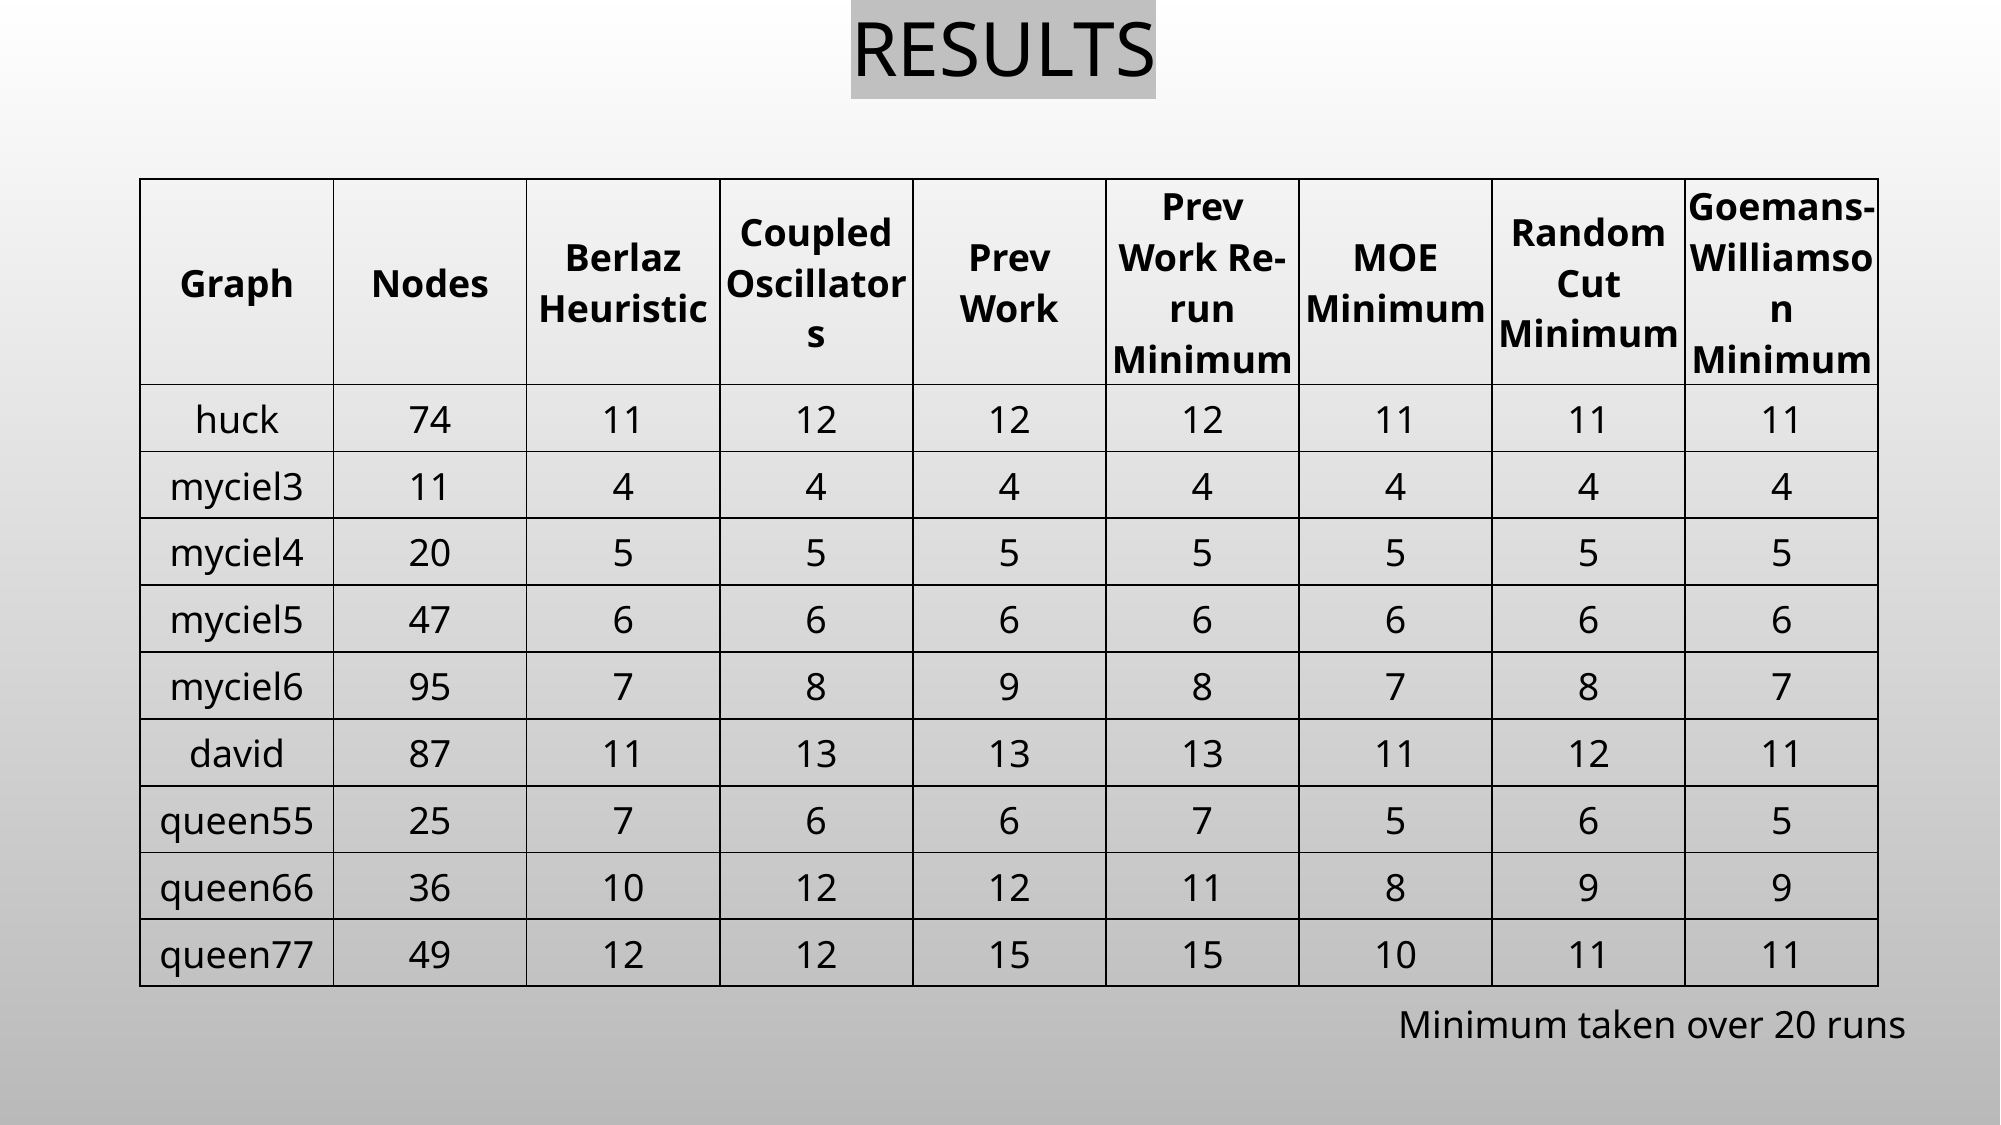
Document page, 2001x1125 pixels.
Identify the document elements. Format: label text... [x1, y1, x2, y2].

table_cell 6 [1686, 586, 1877, 651]
table_cell 9 [1493, 853, 1684, 918]
table_cell 95 [334, 653, 526, 718]
table_header Prev Work Re-run Minimum [1107, 180, 1298, 384]
table_header MOE Minimum [1300, 180, 1491, 384]
table_cell 10 [527, 853, 719, 918]
table_cell 7 [1300, 653, 1491, 718]
table_cell 7 [527, 787, 719, 852]
table_cell 4 [1107, 452, 1298, 517]
title RESULTS [140, 0, 1868, 101]
table_cell 9 [1686, 853, 1877, 918]
table_cell 6 [1493, 787, 1684, 852]
table_cell 11 [1493, 385, 1684, 451]
table_cell 5 [1300, 519, 1491, 584]
table_cell 13 [914, 720, 1105, 785]
table_cell 25 [334, 787, 526, 852]
table_cell 6 [527, 586, 719, 651]
table_cell queen77 [141, 920, 333, 985]
table_cell 8 [1493, 653, 1684, 718]
table_cell 5 [721, 519, 912, 584]
table_cell 36 [334, 853, 526, 918]
table_header Goemans-Williamson Minimum [1686, 180, 1877, 384]
table_header Graph [141, 180, 333, 384]
table_cell 4 [914, 452, 1105, 517]
table_cell myciel6 [141, 653, 333, 718]
table_cell 15 [1107, 920, 1298, 985]
table_cell 49 [334, 920, 526, 985]
table_cell 8 [1107, 653, 1298, 718]
table_cell 5 [1107, 519, 1298, 584]
table_cell 11 [1300, 385, 1491, 451]
table_cell 20 [334, 519, 526, 584]
table_cell 12 [914, 853, 1105, 918]
table_cell 7 [1686, 653, 1877, 718]
table_cell 5 [1493, 519, 1684, 584]
table_cell 8 [1300, 853, 1491, 918]
table_cell 74 [334, 385, 526, 451]
table_header Nodes [334, 180, 526, 384]
table_cell 4 [1686, 452, 1877, 517]
table_cell 12 [527, 920, 719, 985]
table_cell 6 [1300, 586, 1491, 651]
table_cell 4 [1493, 452, 1684, 517]
table_cell 6 [914, 787, 1105, 852]
table_cell 87 [334, 720, 526, 785]
table_cell myciel3 [141, 452, 333, 517]
table_cell 13 [1107, 720, 1298, 785]
table_cell 11 [1686, 720, 1877, 785]
table_cell 8 [721, 653, 912, 718]
table_cell 5 [527, 519, 719, 584]
table_cell 7 [527, 653, 719, 718]
table_cell 12 [1107, 385, 1298, 451]
table_cell 11 [527, 385, 719, 451]
table_cell 6 [914, 586, 1105, 651]
table_cell 12 [1493, 720, 1684, 785]
table_cell 4 [1300, 452, 1491, 517]
table_cell 11 [1300, 720, 1491, 785]
table_cell 5 [1686, 519, 1877, 584]
table_cell huck [141, 385, 333, 451]
table_cell 13 [721, 720, 912, 785]
table_cell myciel5 [141, 586, 333, 651]
table_cell 15 [914, 920, 1105, 985]
table_cell 12 [914, 385, 1105, 451]
table_cell 5 [1300, 787, 1491, 852]
table_cell 12 [721, 385, 912, 451]
table_cell 11 [1686, 385, 1877, 451]
table_cell 6 [1493, 586, 1684, 651]
table_header Random Cut Minimum [1493, 180, 1684, 384]
table_cell 4 [721, 452, 912, 517]
table_cell 5 [914, 519, 1105, 584]
table_cell 7 [1107, 787, 1298, 852]
table_header Berlaz Heuristic [527, 180, 719, 384]
table_cell 11 [1493, 920, 1684, 985]
table_cell 11 [527, 720, 719, 785]
table_cell 47 [334, 586, 526, 651]
table_cell queen66 [141, 853, 333, 918]
table_cell 6 [1107, 586, 1298, 651]
table_cell 12 [721, 920, 912, 985]
table_header Prev Work [914, 180, 1105, 384]
table_cell david [141, 720, 333, 785]
table_header Coupled Oscillators [721, 180, 912, 384]
table_cell 9 [914, 653, 1105, 718]
table_cell 5 [1686, 787, 1877, 852]
text_box Minimum taken over 20 runs [1383, 993, 1922, 1054]
table_cell 6 [721, 787, 912, 852]
table_cell 6 [721, 586, 912, 651]
table_cell 11 [334, 452, 526, 517]
table_cell 11 [1107, 853, 1298, 918]
table_cell 11 [1686, 920, 1877, 985]
table_cell 12 [721, 853, 912, 918]
table_cell 4 [527, 452, 719, 517]
table_cell 10 [1300, 920, 1491, 985]
table_cell queen55 [141, 787, 333, 852]
table_cell myciel4 [141, 519, 333, 584]
